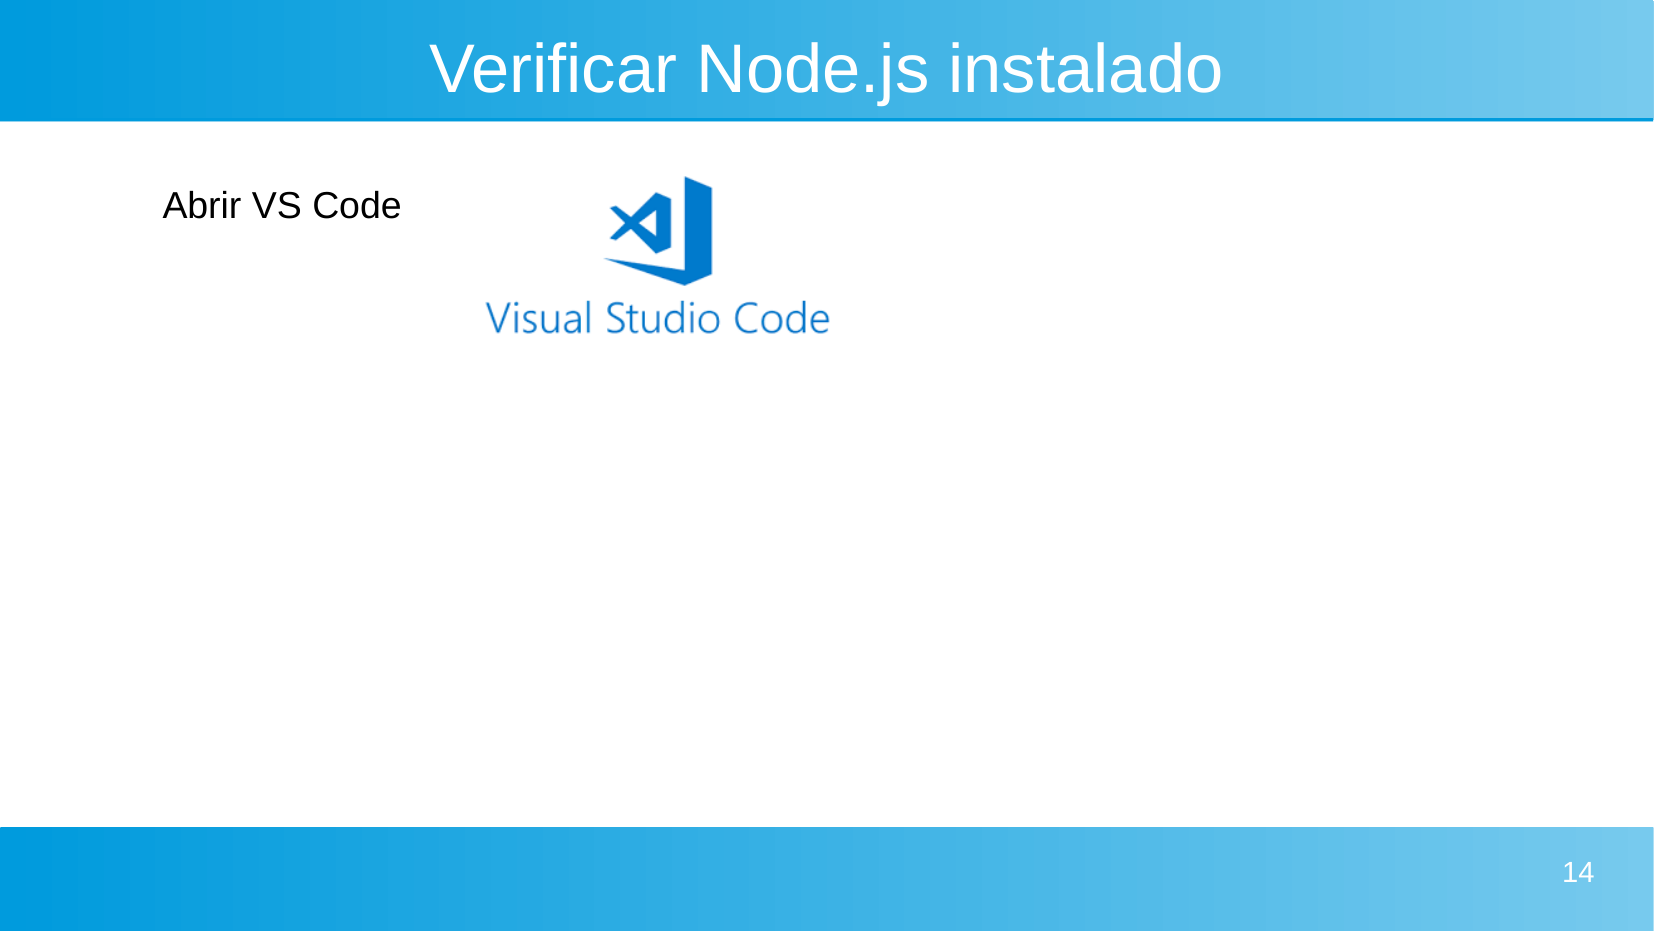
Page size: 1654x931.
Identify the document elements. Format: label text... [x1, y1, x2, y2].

picture [458, 155, 857, 355]
title Verificar Node.js instalado [59, 29, 1595, 108]
text_box Abrir VS Code [147, 177, 417, 234]
